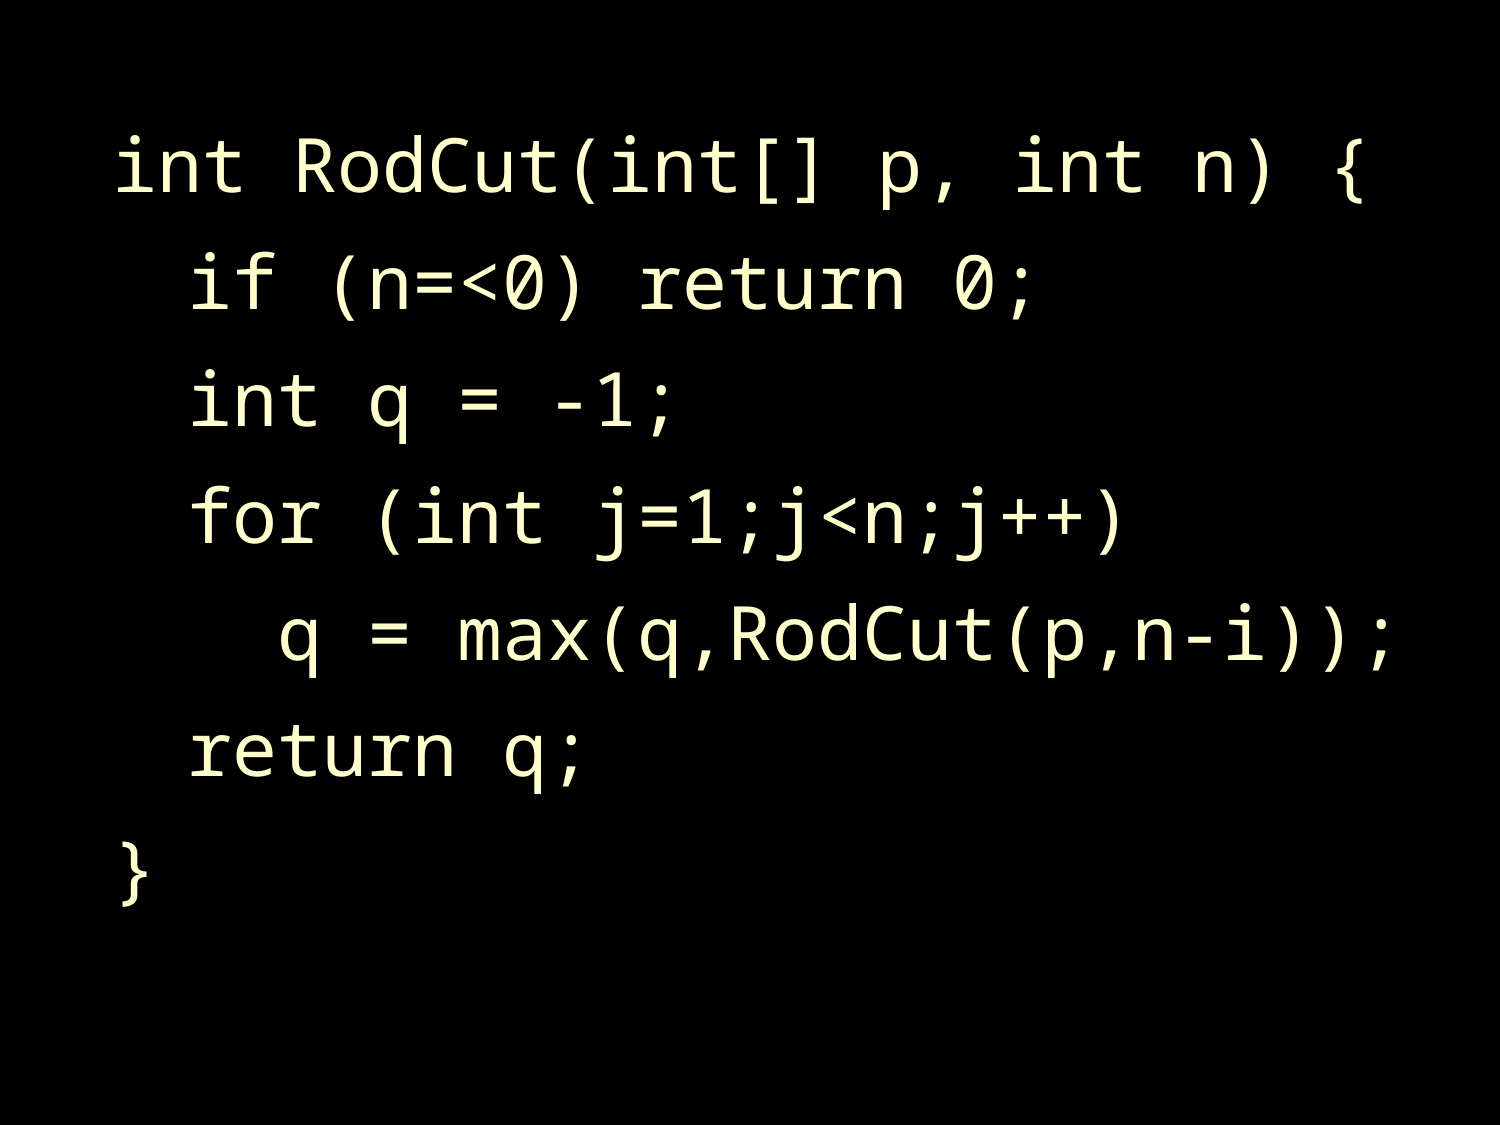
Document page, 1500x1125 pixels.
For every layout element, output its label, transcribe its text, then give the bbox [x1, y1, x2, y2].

list int RodCut(int[] p, int n) { if (n=<0) return 0; int q = -1; for (int j=1;j<n;j++) q = max(q,RodCut(p,n-i)); return q; } [112, 112, 1426, 1011]
